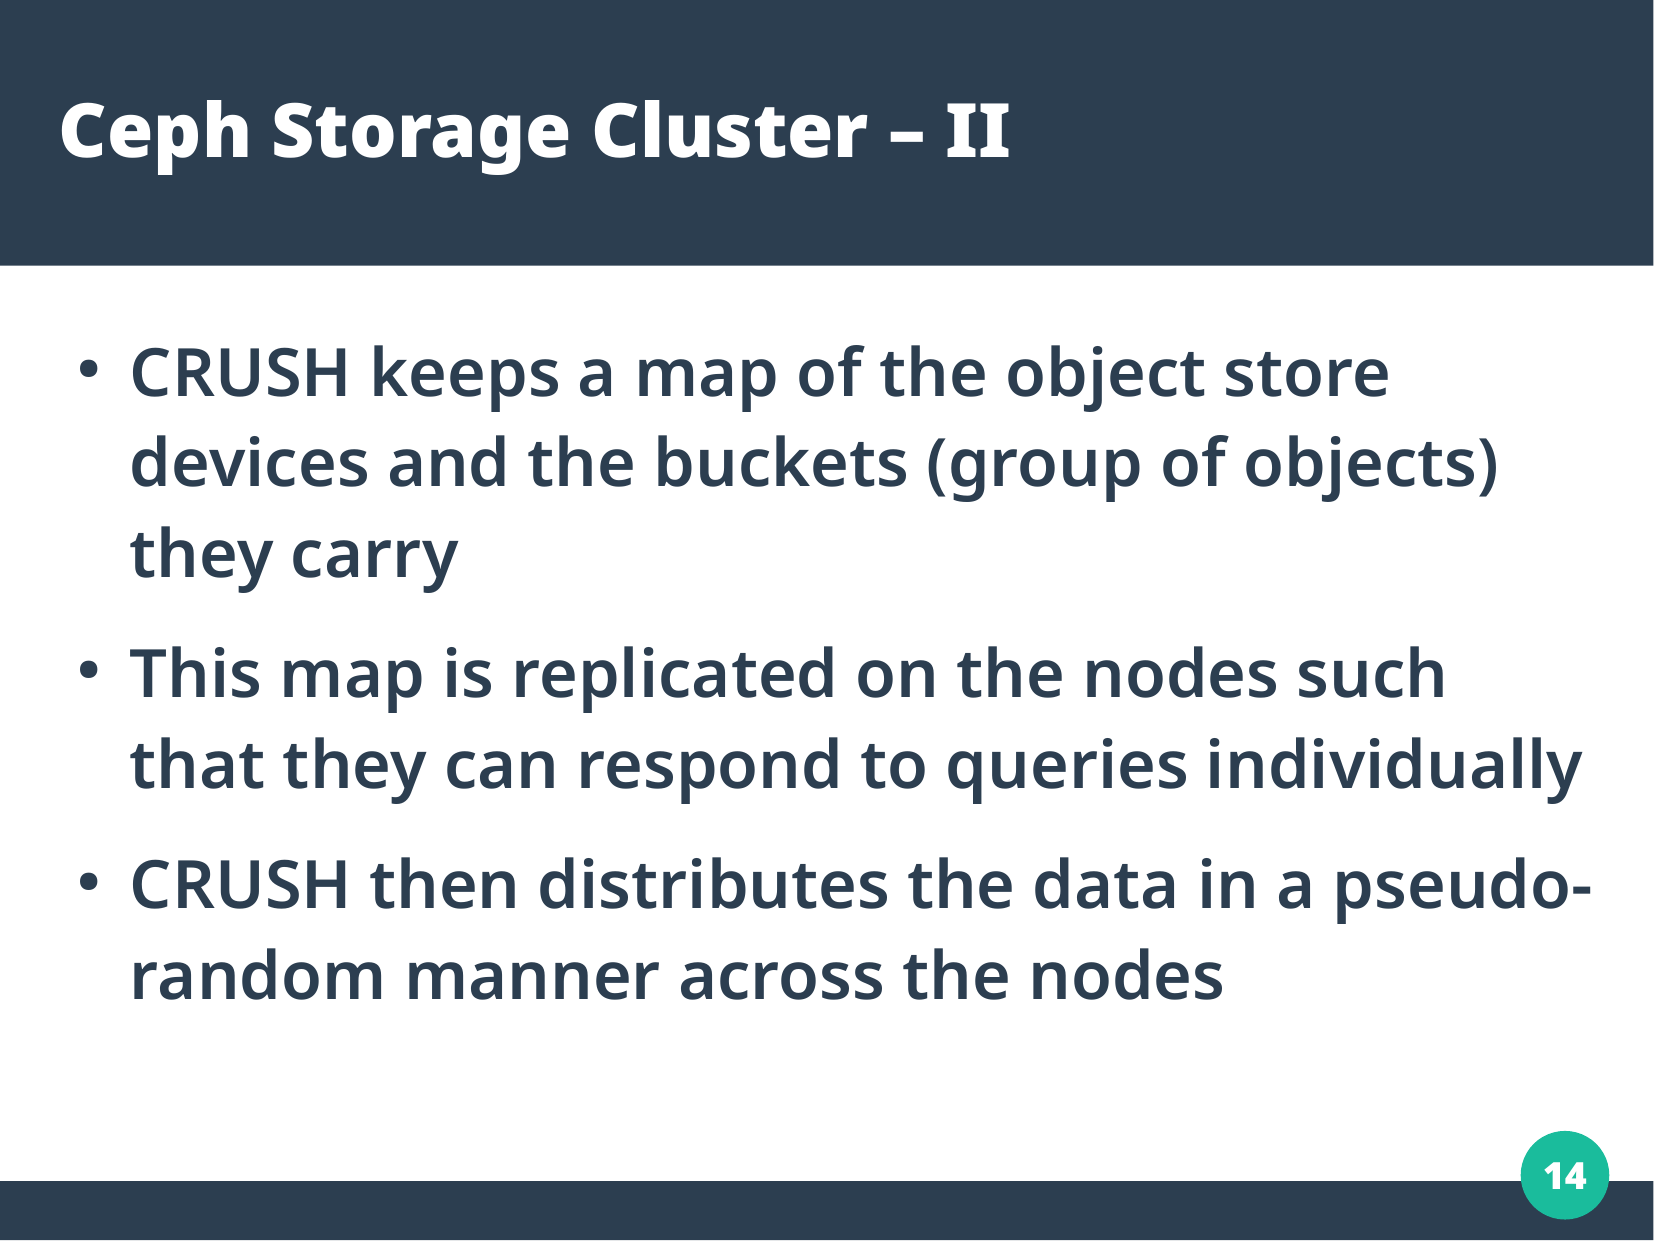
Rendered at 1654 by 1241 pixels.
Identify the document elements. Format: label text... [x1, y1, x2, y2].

list CRUSH keeps a map of the object store devices and the buckets (group of objects) they carry This map is replicated on the nodes such that they can respond to queries individually CRUSH then distributes the data in a pseudo-random manner across the nodes [59, 324, 1595, 1152]
title Ceph Storage Cluster – II [59, 49, 1595, 207]
